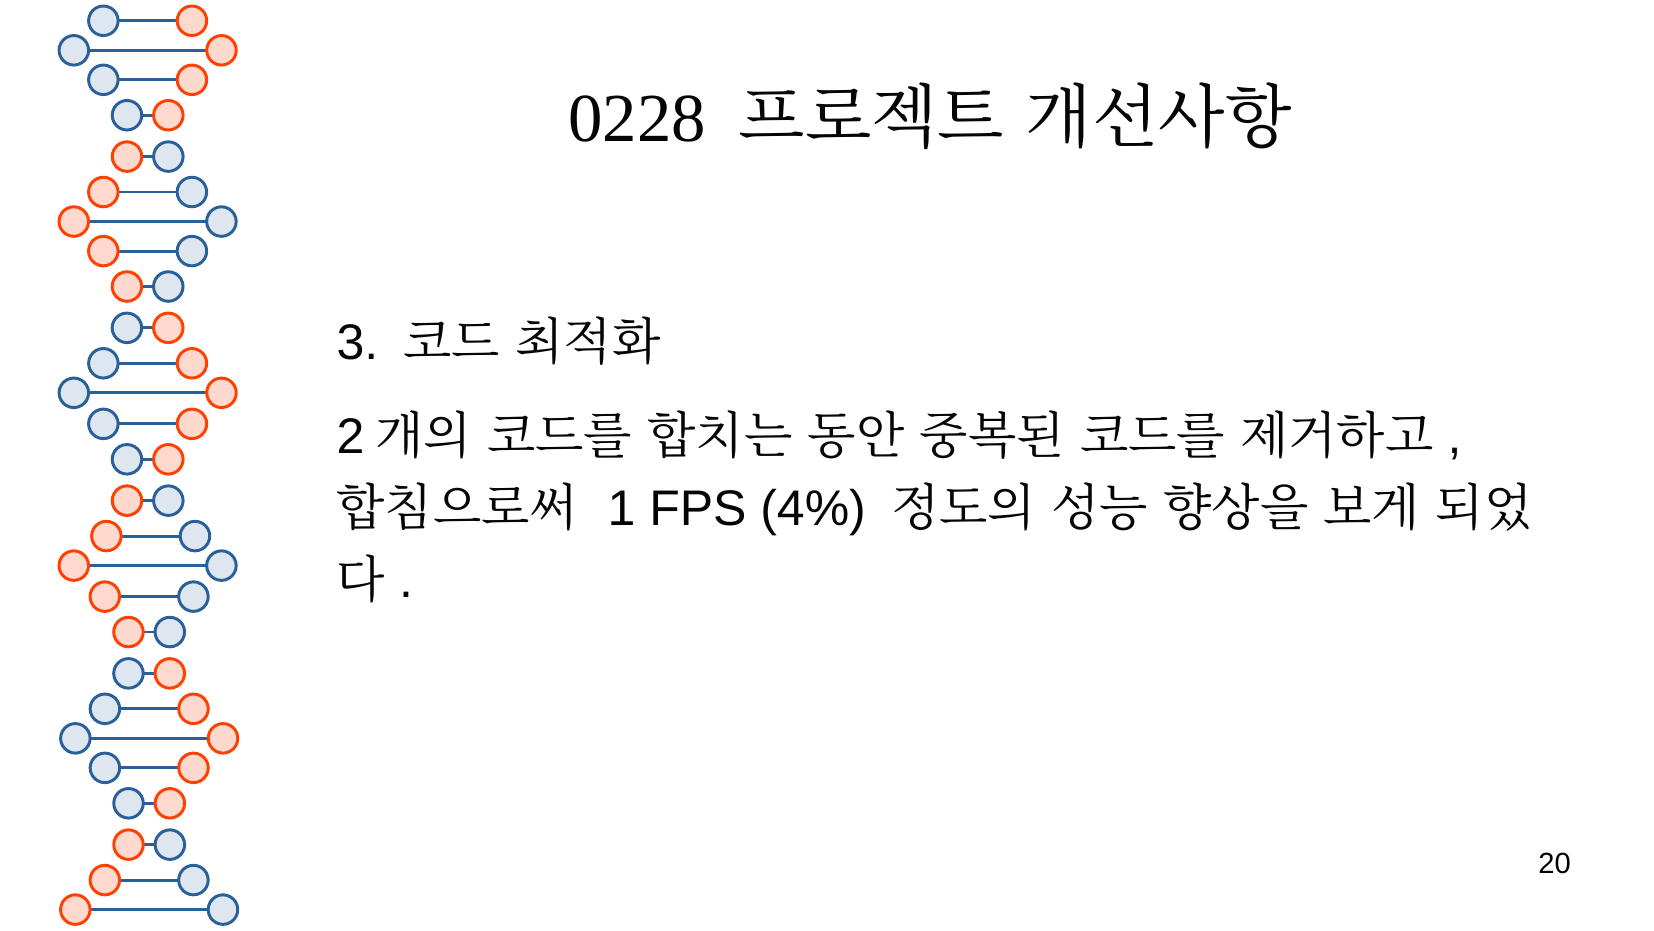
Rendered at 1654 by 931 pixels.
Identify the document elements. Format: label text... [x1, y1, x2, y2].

title 0228 프로젝트 개선사항 [265, 35, 1595, 189]
list 3. 코드 최적화 2개의 코드를 합치는 동안 중복된 코드를 제거하고, 합침으로써 1 FPS (4%) 정도의 성능 향상을 보게 되었다. [265, 224, 1595, 764]
